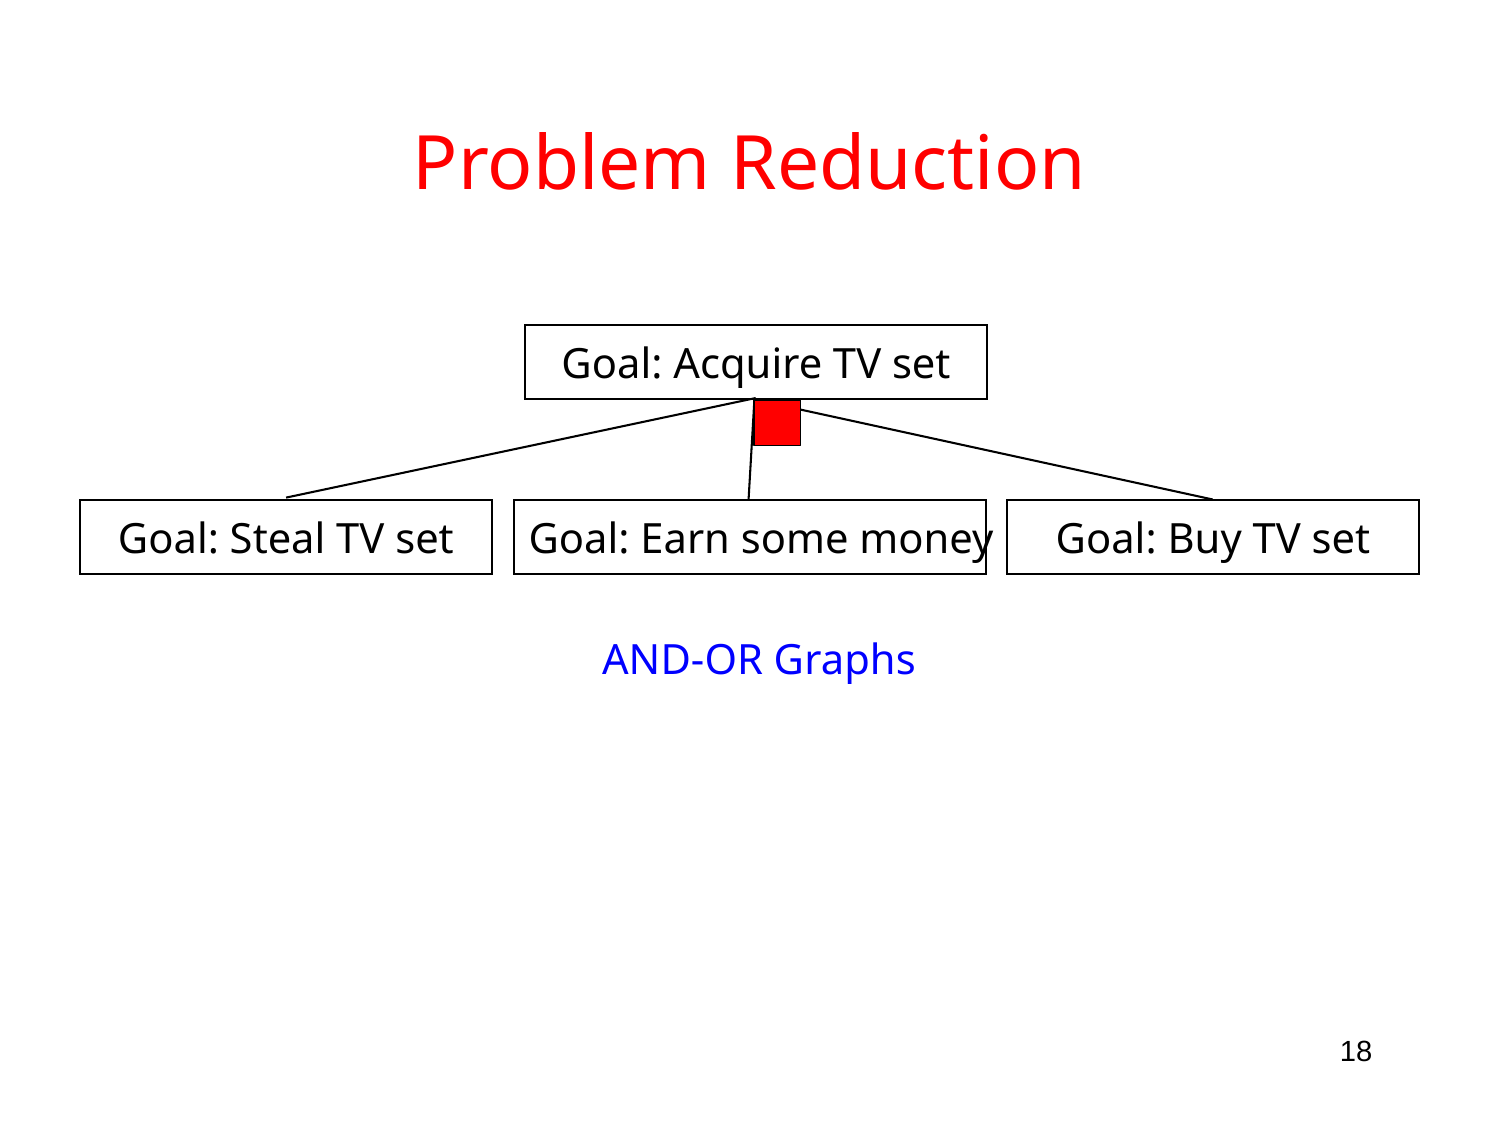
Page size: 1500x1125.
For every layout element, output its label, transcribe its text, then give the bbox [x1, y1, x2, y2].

text_box Problem Reduction [112, 66, 1387, 254]
text_box Goal: Earn some money [513, 500, 986, 575]
text_box <number> [1074, 1025, 1387, 1100]
text_box [753, 399, 801, 446]
text_box Goal: Steal TV set [79, 500, 492, 575]
text_box Goal: Acquire TV set [525, 324, 987, 400]
text_box AND-OR Graphs [587, 624, 950, 690]
text_box Goal: Buy TV set [1006, 500, 1419, 575]
